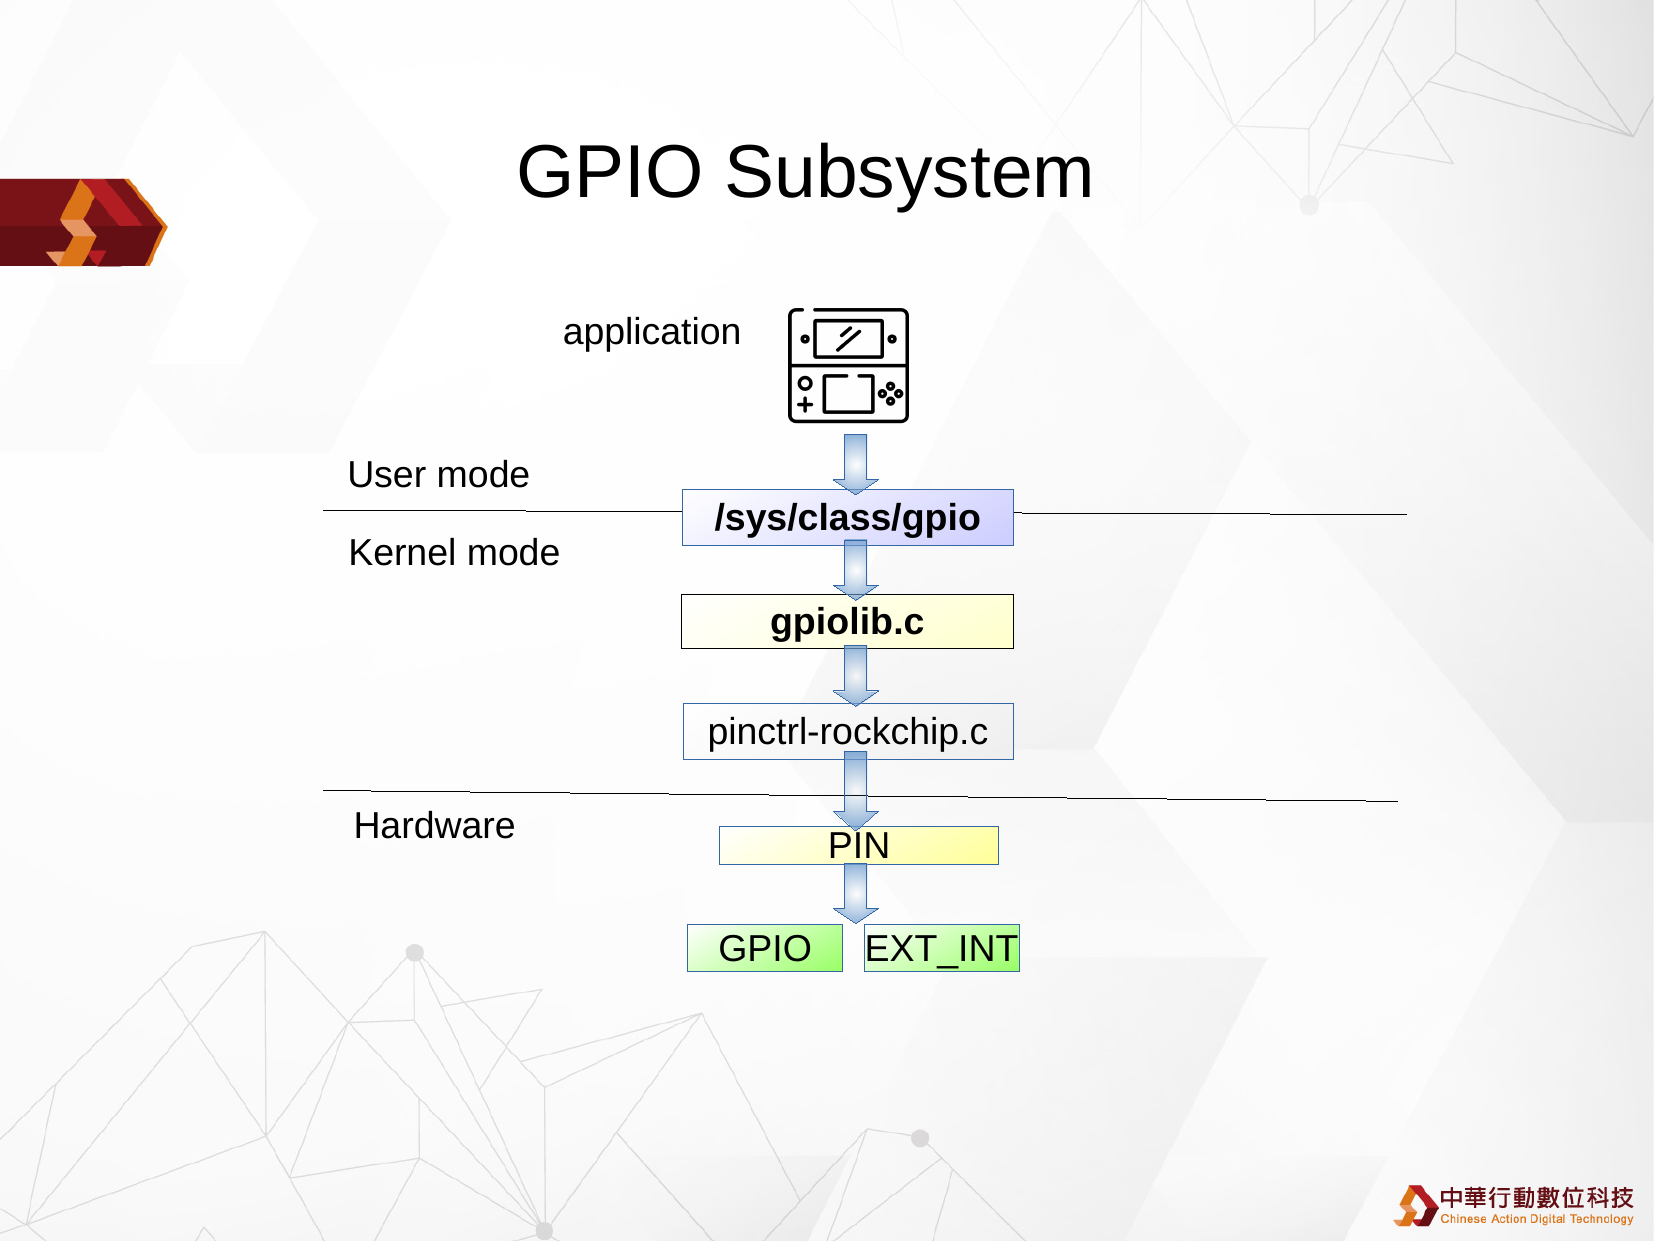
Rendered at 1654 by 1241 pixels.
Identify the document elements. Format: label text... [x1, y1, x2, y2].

text_box application [548, 302, 759, 360]
text_box Kernel mode [333, 523, 576, 581]
picture [0, 0, 1654, 1241]
text_box pinctrl-rockchip.c [683, 703, 1014, 760]
text_box EXT_INT [864, 924, 1020, 972]
text_box User mode [332, 446, 546, 503]
text_box [833, 645, 879, 707]
text_box PIN [719, 826, 999, 865]
text_box [833, 434, 879, 495]
title GPIO Subsystem [112, 87, 1501, 256]
text_box Hardware [338, 796, 531, 854]
text_box GPIO [687, 924, 843, 972]
text_box /sys/class/gpio [682, 489, 1014, 546]
text_box [833, 540, 879, 601]
text_box gpiolib.c [681, 594, 1014, 649]
text_box [833, 863, 879, 924]
text_box [833, 751, 879, 831]
